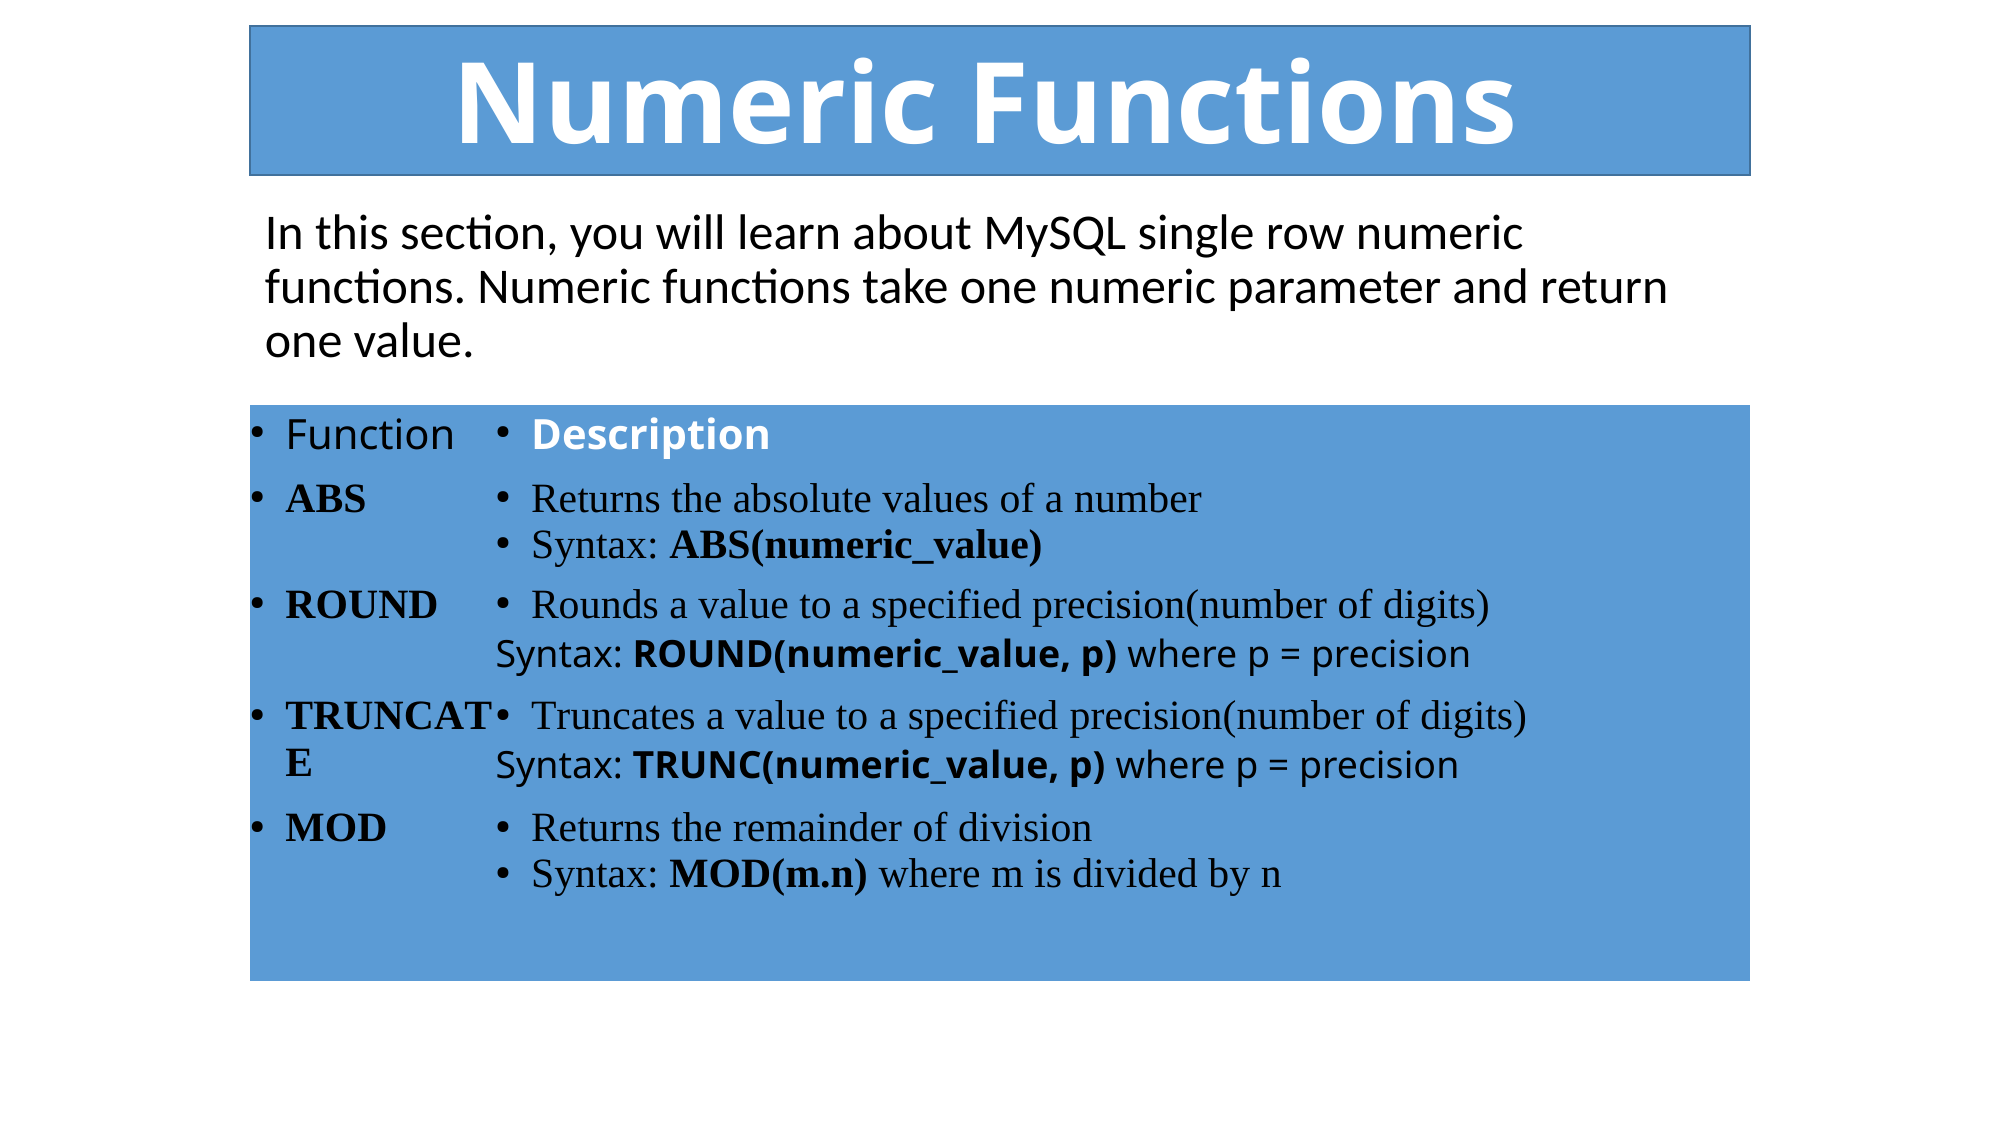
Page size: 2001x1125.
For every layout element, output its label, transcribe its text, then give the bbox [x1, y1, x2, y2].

table_cell ABS [250, 475, 496, 581]
table_header Description [496, 405, 1750, 475]
table_cell Returns the absolute values of a number Syntax: ABS(numeric_value) [496, 475, 1750, 581]
title Numeric Functions [249, 26, 1750, 176]
table_cell TRUNCATE [250, 693, 496, 805]
table_cell Rounds a value to a specified precision(number of digits) Syntax: ROUND(numeric_value, p) where p = precision [496, 581, 1750, 693]
table_cell [250, 911, 496, 981]
table_cell Truncates a value to a specified precision(number of digits) Syntax: TRUNC(numeric_value, p) where p = precision [496, 693, 1750, 805]
table_cell Returns the remainder of division Syntax: MOD(m.n) where m is divided by n [496, 805, 1750, 911]
table_cell ROUND [250, 581, 496, 693]
subtitle In this section, you will learn about MySQL single row numeric functions. Numeric functions take one numeric parameter and return one value. [249, 198, 1750, 1051]
table_cell [496, 911, 1750, 981]
table_header Function [250, 405, 496, 475]
table_cell MOD [250, 805, 496, 911]
